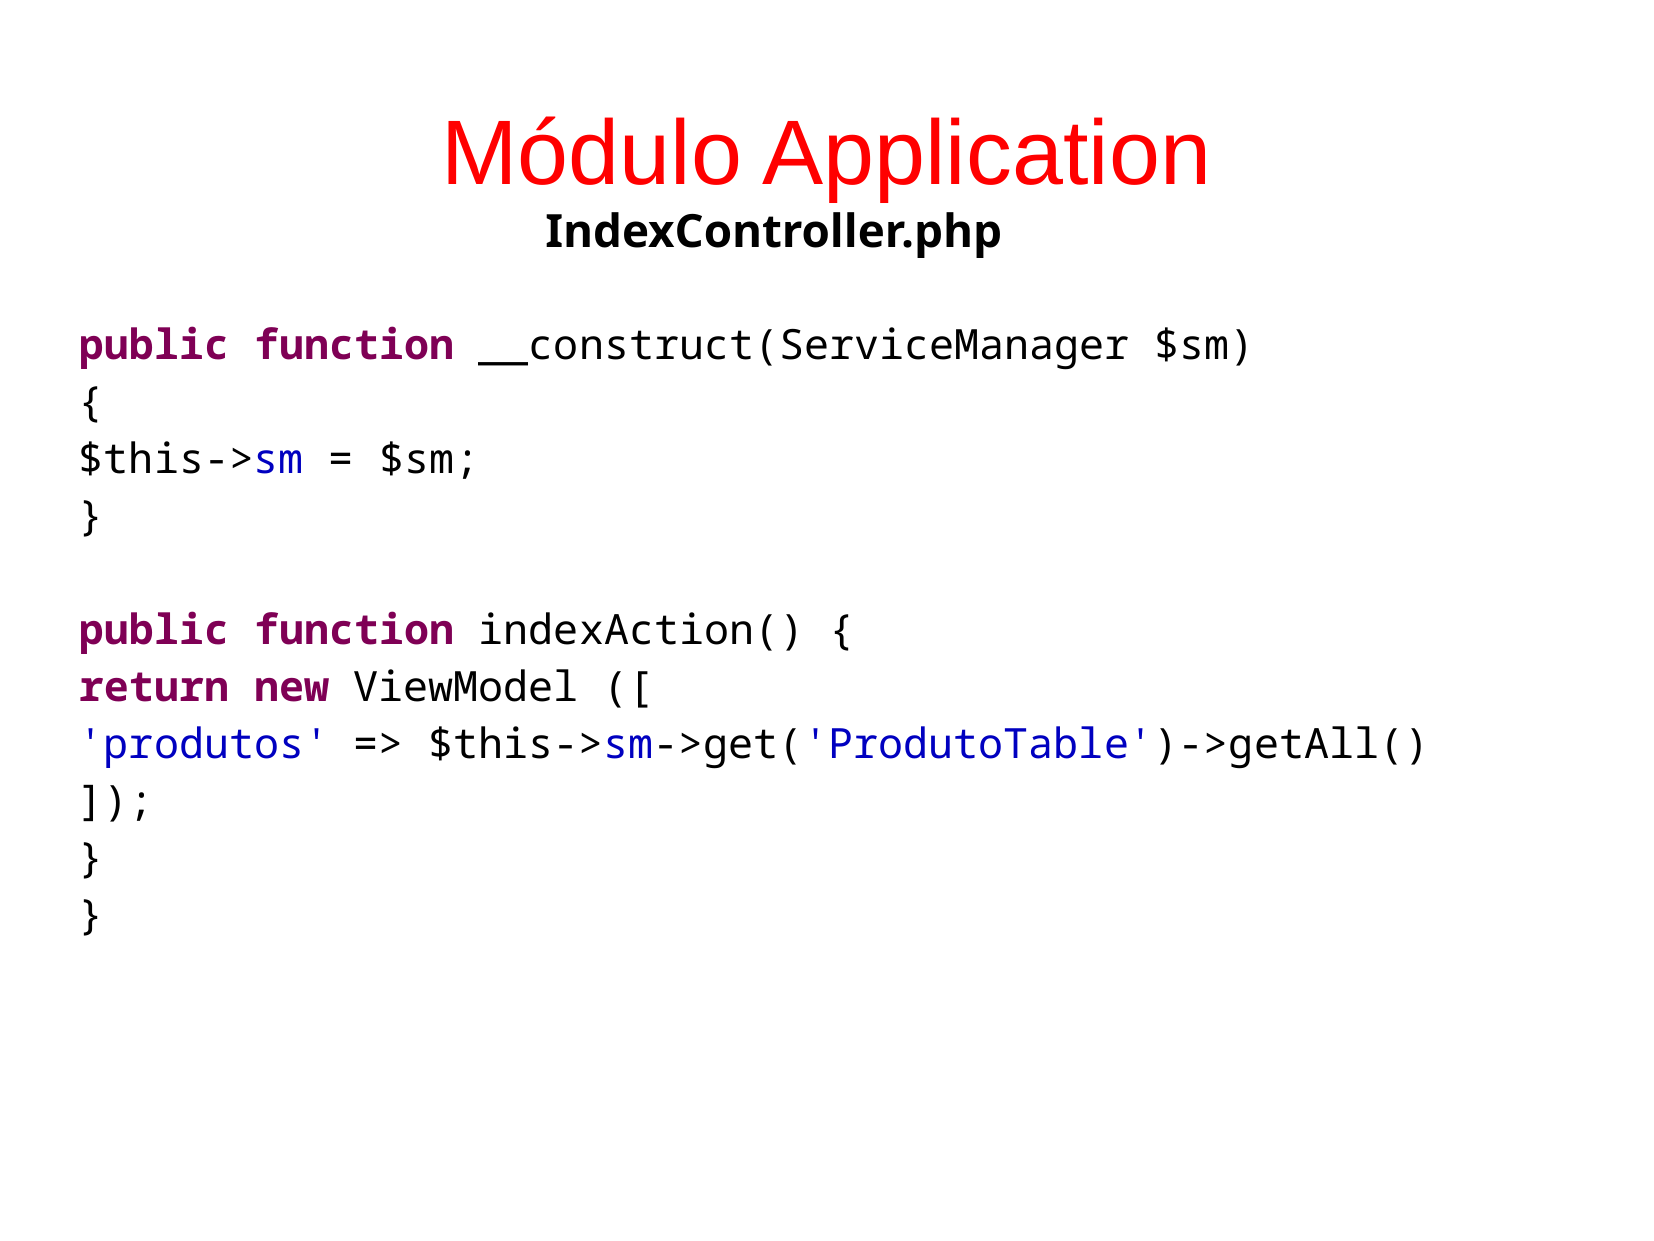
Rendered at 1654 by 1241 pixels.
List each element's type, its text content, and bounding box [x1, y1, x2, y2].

text_box IndexController.php [530, 191, 1047, 260]
text_box public function __construct(ServiceManager $sm) { $this->sm = $sm; } public function indexAction() { return new ViewModel ([ 'produtos' => $this->sm->get('ProdutoTable')->getAll() ]); } } [64, 307, 1624, 1229]
title Módulo Application [82, 49, 1571, 257]
